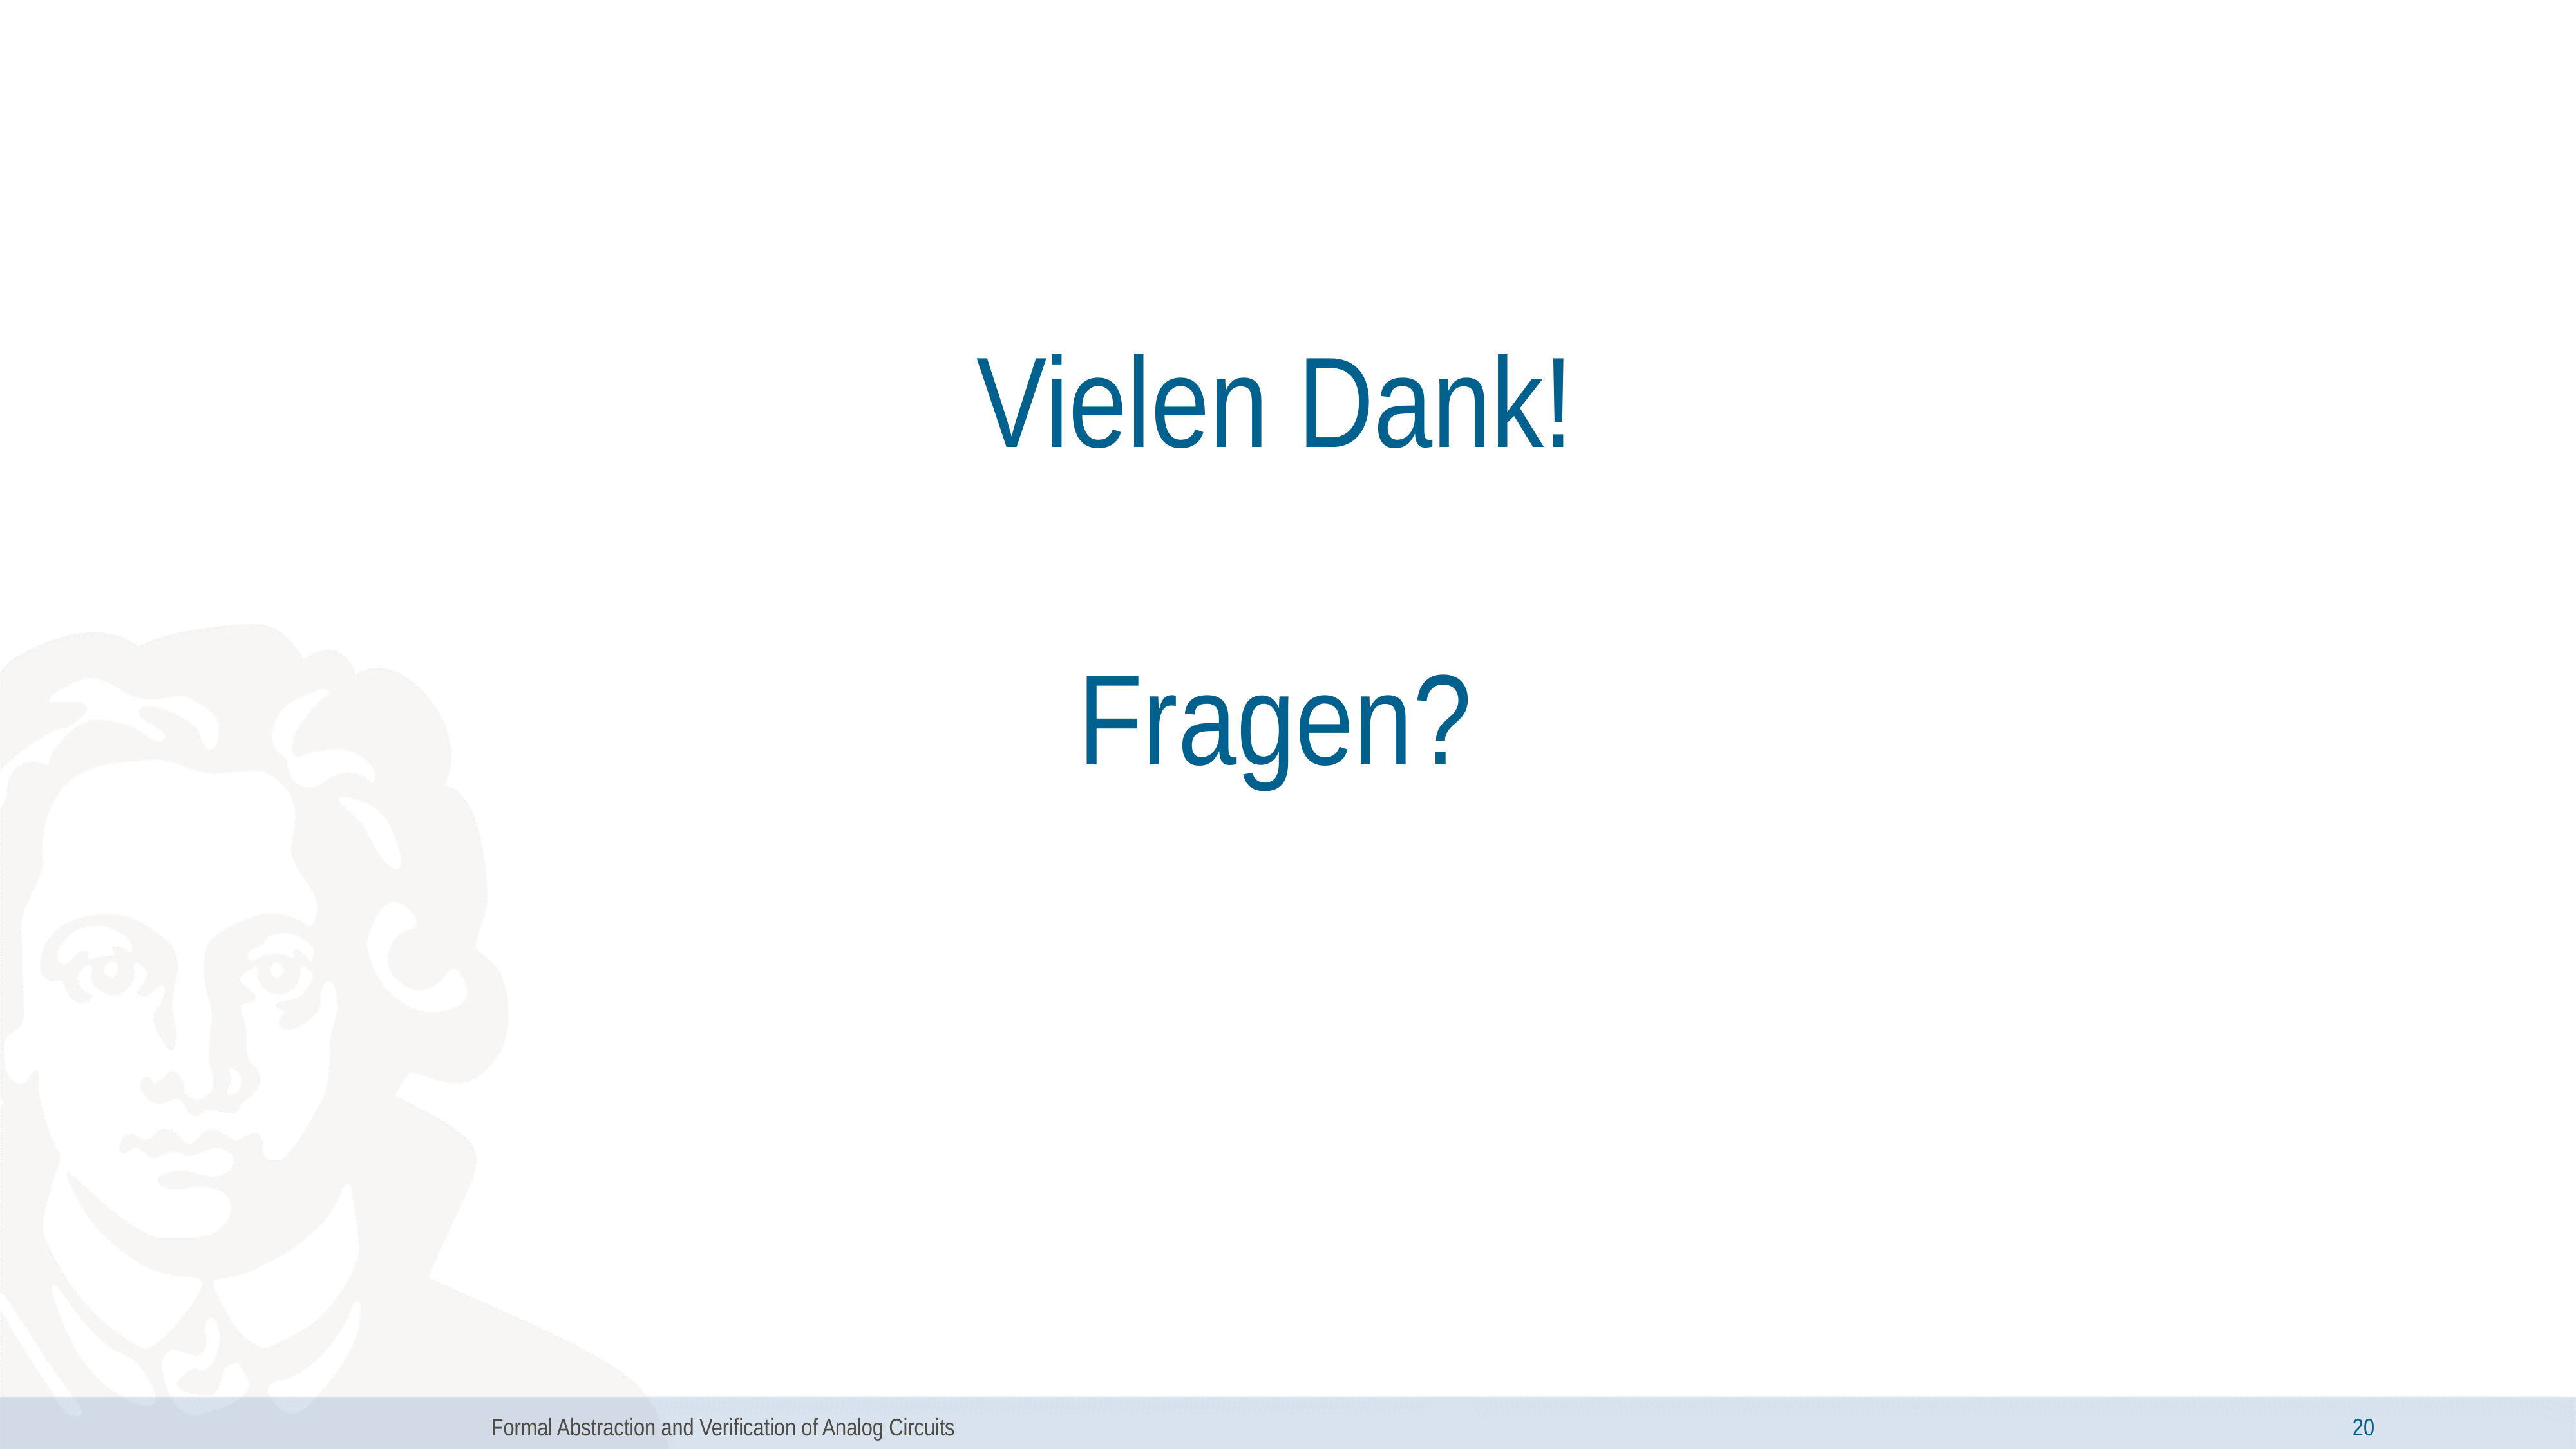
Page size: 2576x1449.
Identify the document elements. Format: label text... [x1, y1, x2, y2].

footer Formal Abstraction and Verification of Analog Circuits [481, 1407, 2277, 1444]
slide_number <Nummer> [2342, 1407, 2537, 1430]
picture [0, 0, 2576, 1449]
list Vielen Dank! Fragen? [200, 314, 2351, 1354]
